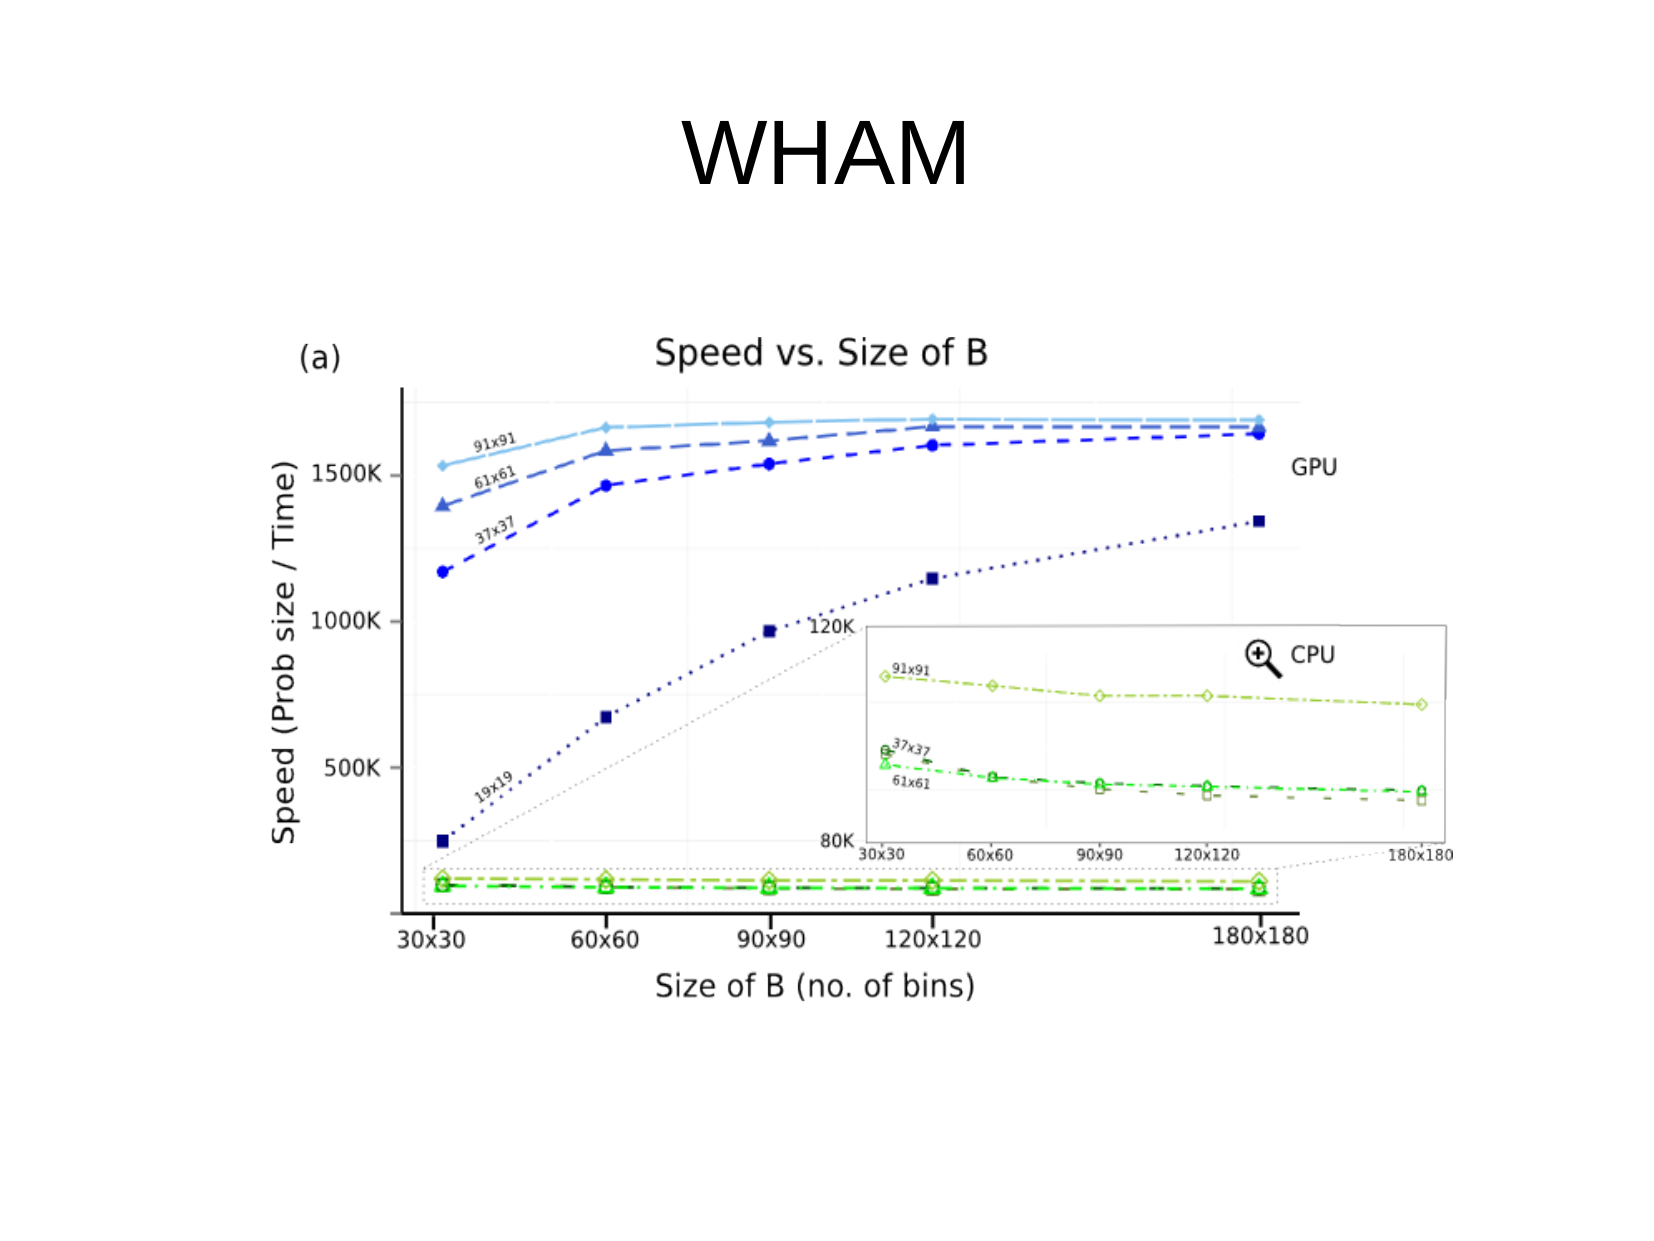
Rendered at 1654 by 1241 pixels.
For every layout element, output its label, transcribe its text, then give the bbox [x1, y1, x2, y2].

title WHAM [82, 49, 1571, 257]
picture [271, 337, 1453, 1065]
